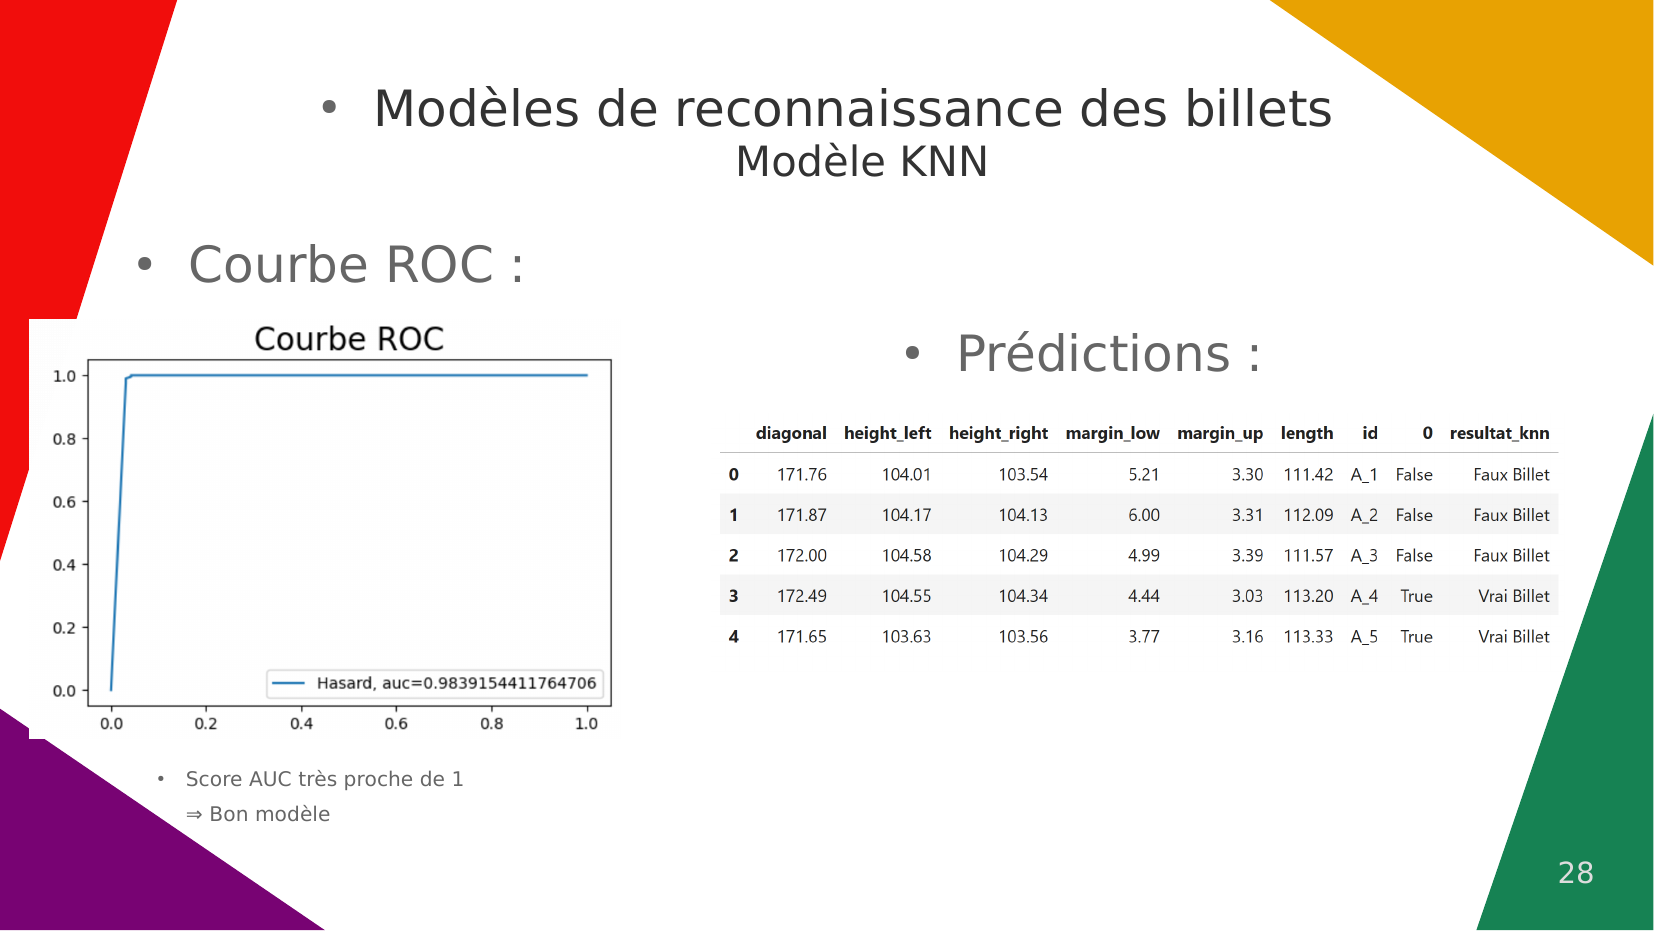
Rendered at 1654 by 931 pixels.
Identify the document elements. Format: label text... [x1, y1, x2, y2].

list Courbe ROC : [118, 236, 562, 296]
list Prédictions : [885, 324, 1300, 384]
picture [711, 413, 1565, 672]
title Modèles de reconnaissance des billets Modèle KNN [118, 59, 1536, 207]
list Score AUC très proche de 1 ⇒ Bon modèle [147, 767, 709, 827]
picture [29, 319, 621, 739]
